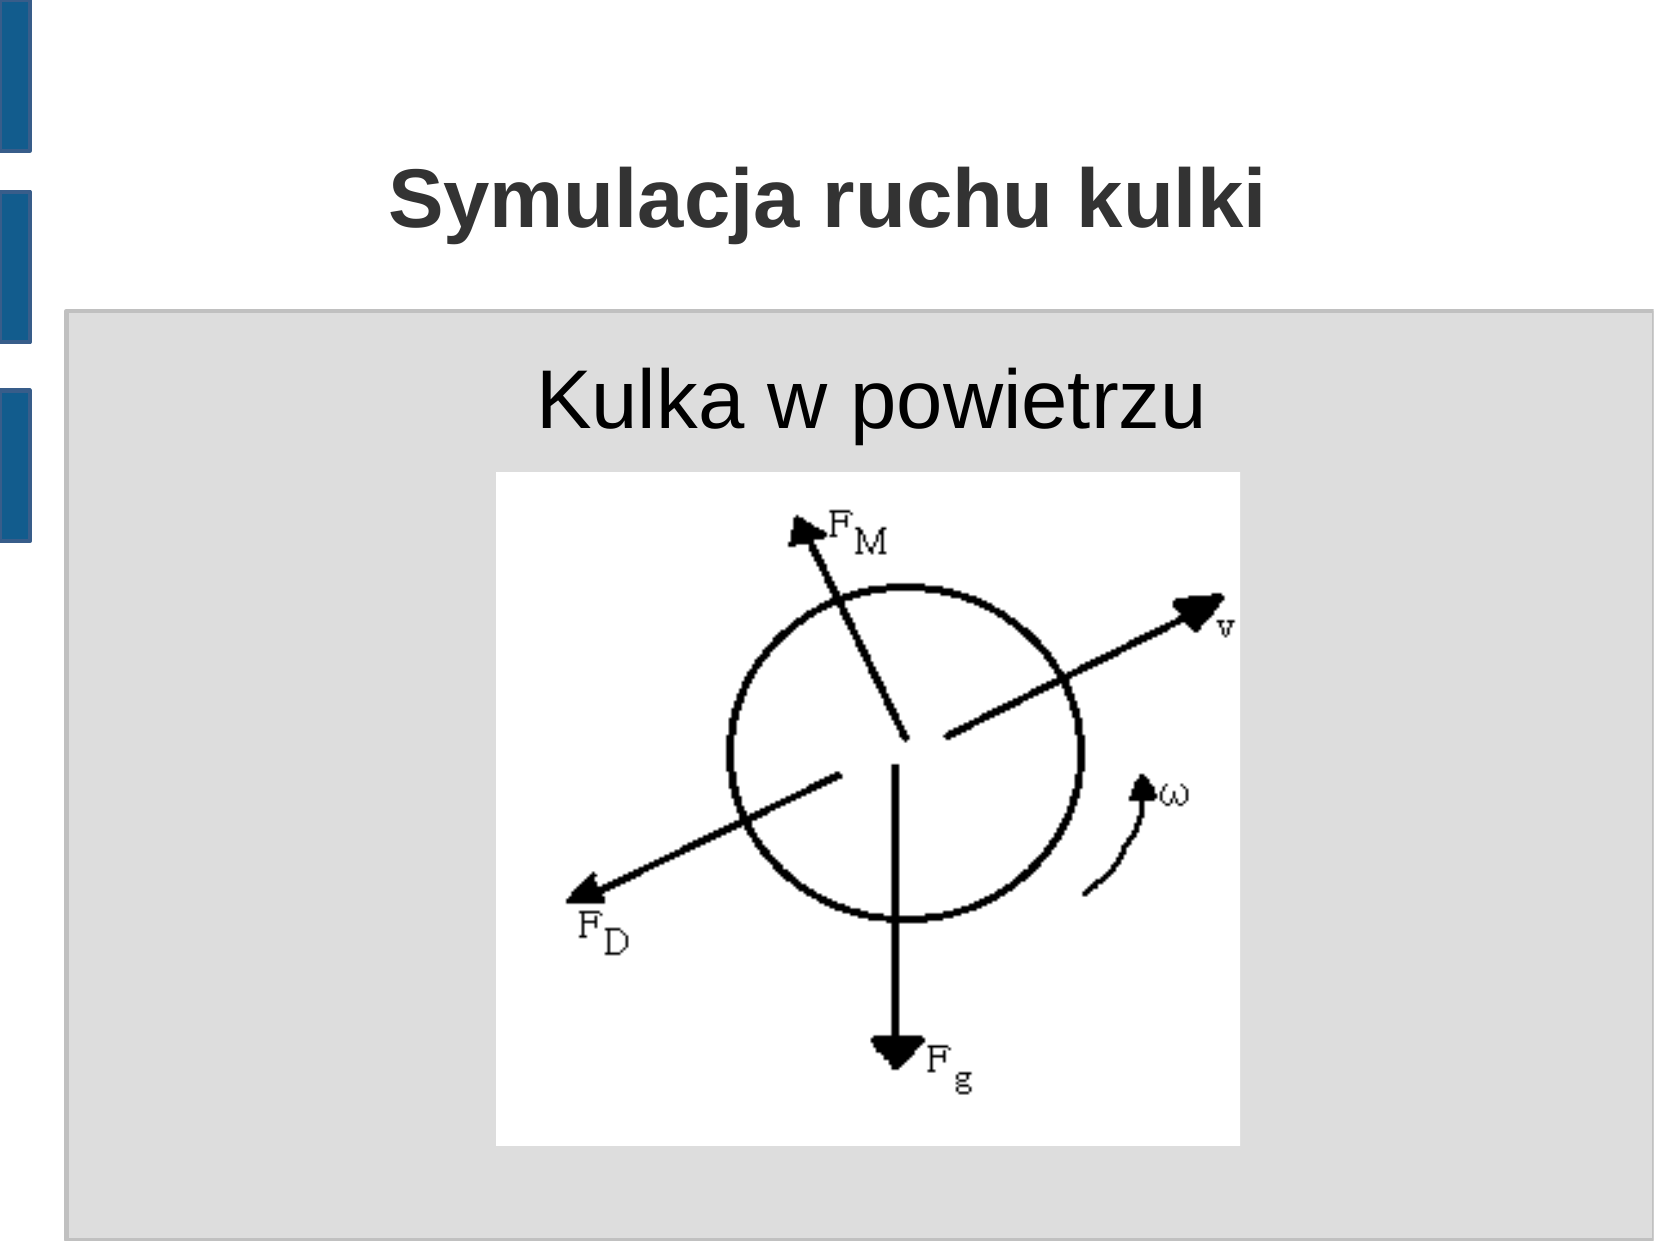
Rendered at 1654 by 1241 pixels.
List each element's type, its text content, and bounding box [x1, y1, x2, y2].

title Symulacja ruchu kulki [121, 91, 1534, 299]
list Kulka w powietrzu [121, 344, 1534, 485]
picture [496, 472, 1241, 1146]
